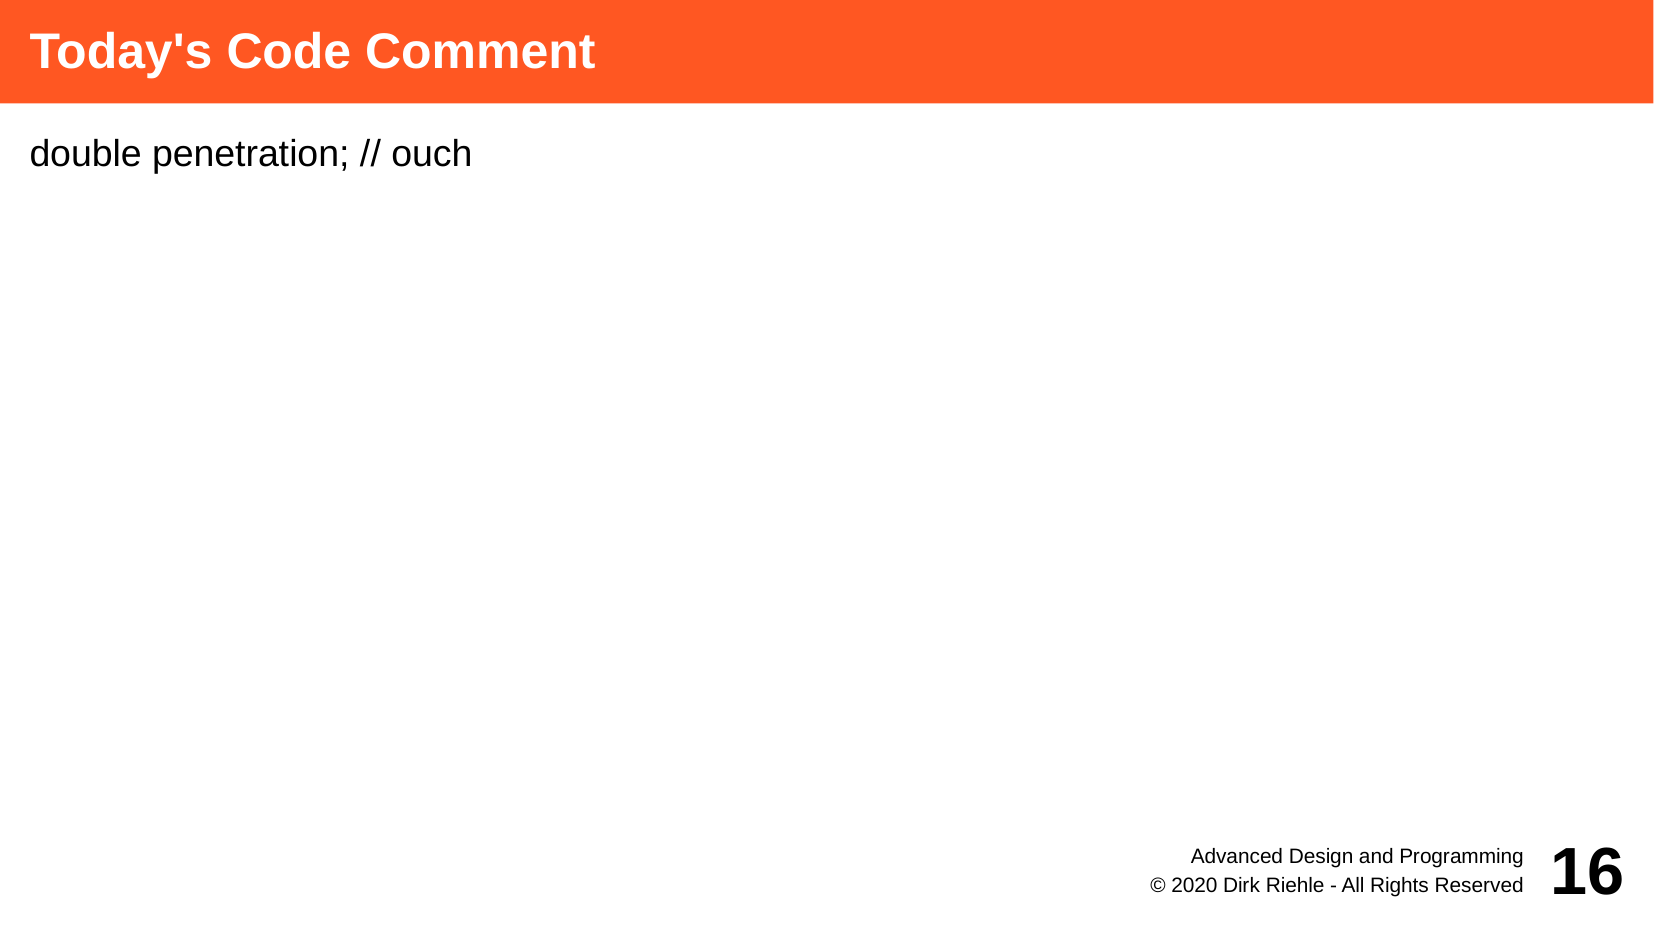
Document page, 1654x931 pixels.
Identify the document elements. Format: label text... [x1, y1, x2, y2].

title Today's Code Comment [0, 0, 1654, 104]
list double penetration; // ouch [29, 132, 1625, 813]
